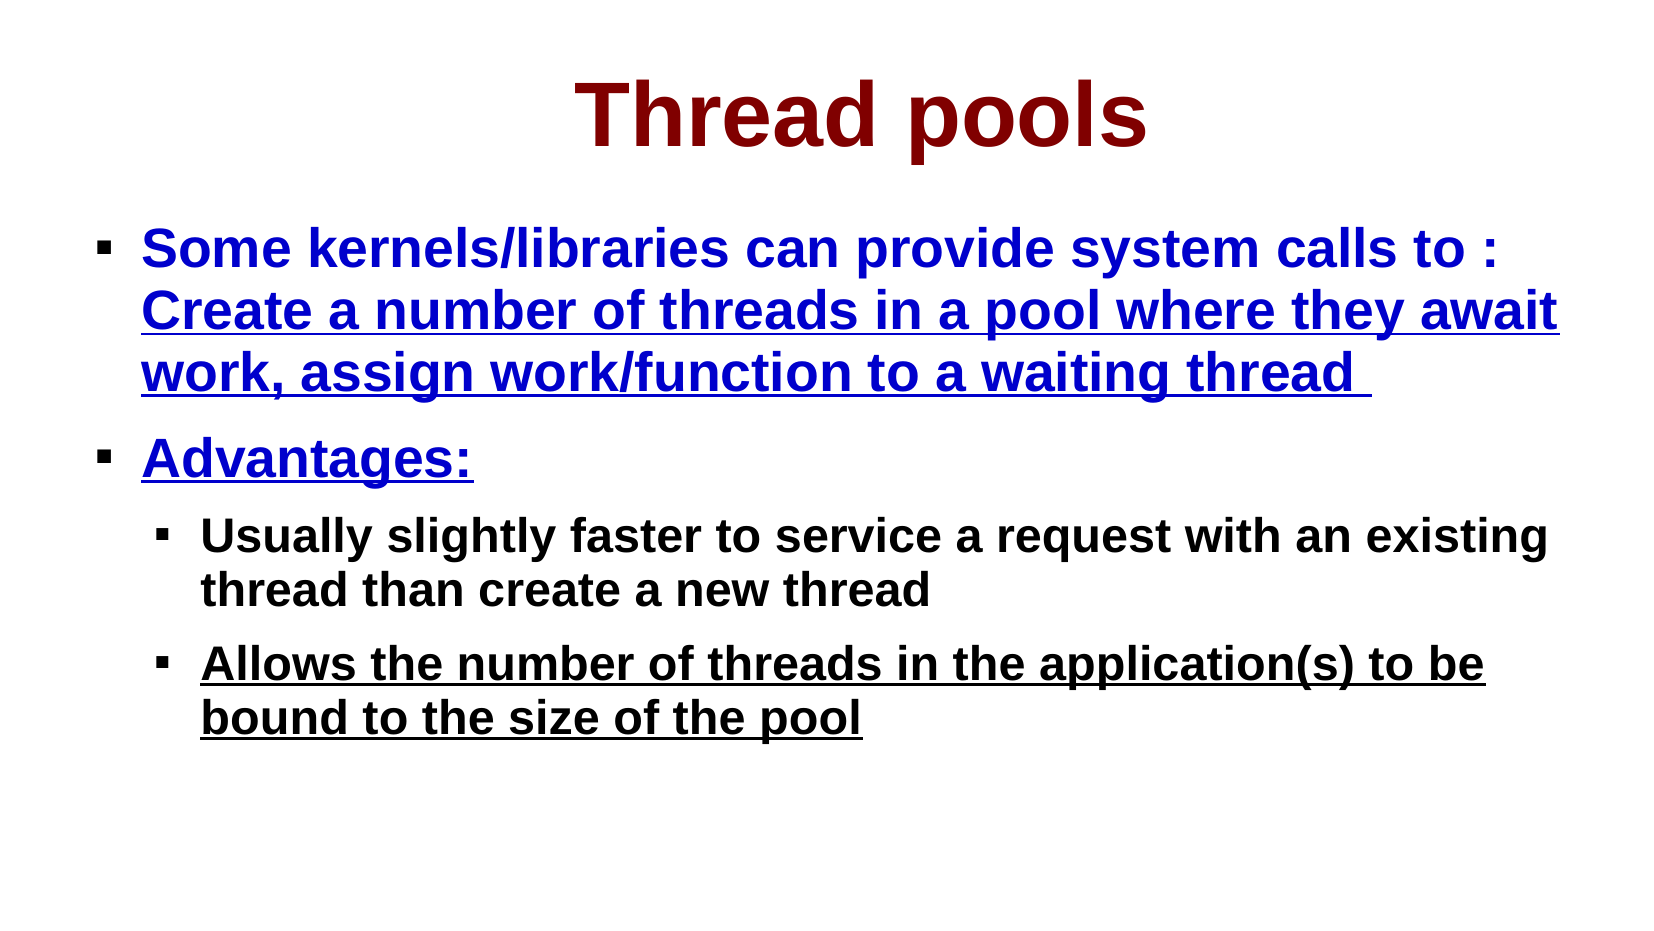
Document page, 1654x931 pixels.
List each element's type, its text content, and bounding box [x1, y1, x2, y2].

list Some kernels/libraries can provide system calls to : Create a number of threads in a pool where they await work, assign work/function to a waiting thread Advantages: Usually slightly faster to service a request with an existing thread than create a new thread Allows the number of threads in the application(s) to be bound to the size of the pool [82, 217, 1571, 757]
title Thread pools [82, 37, 1571, 193]
